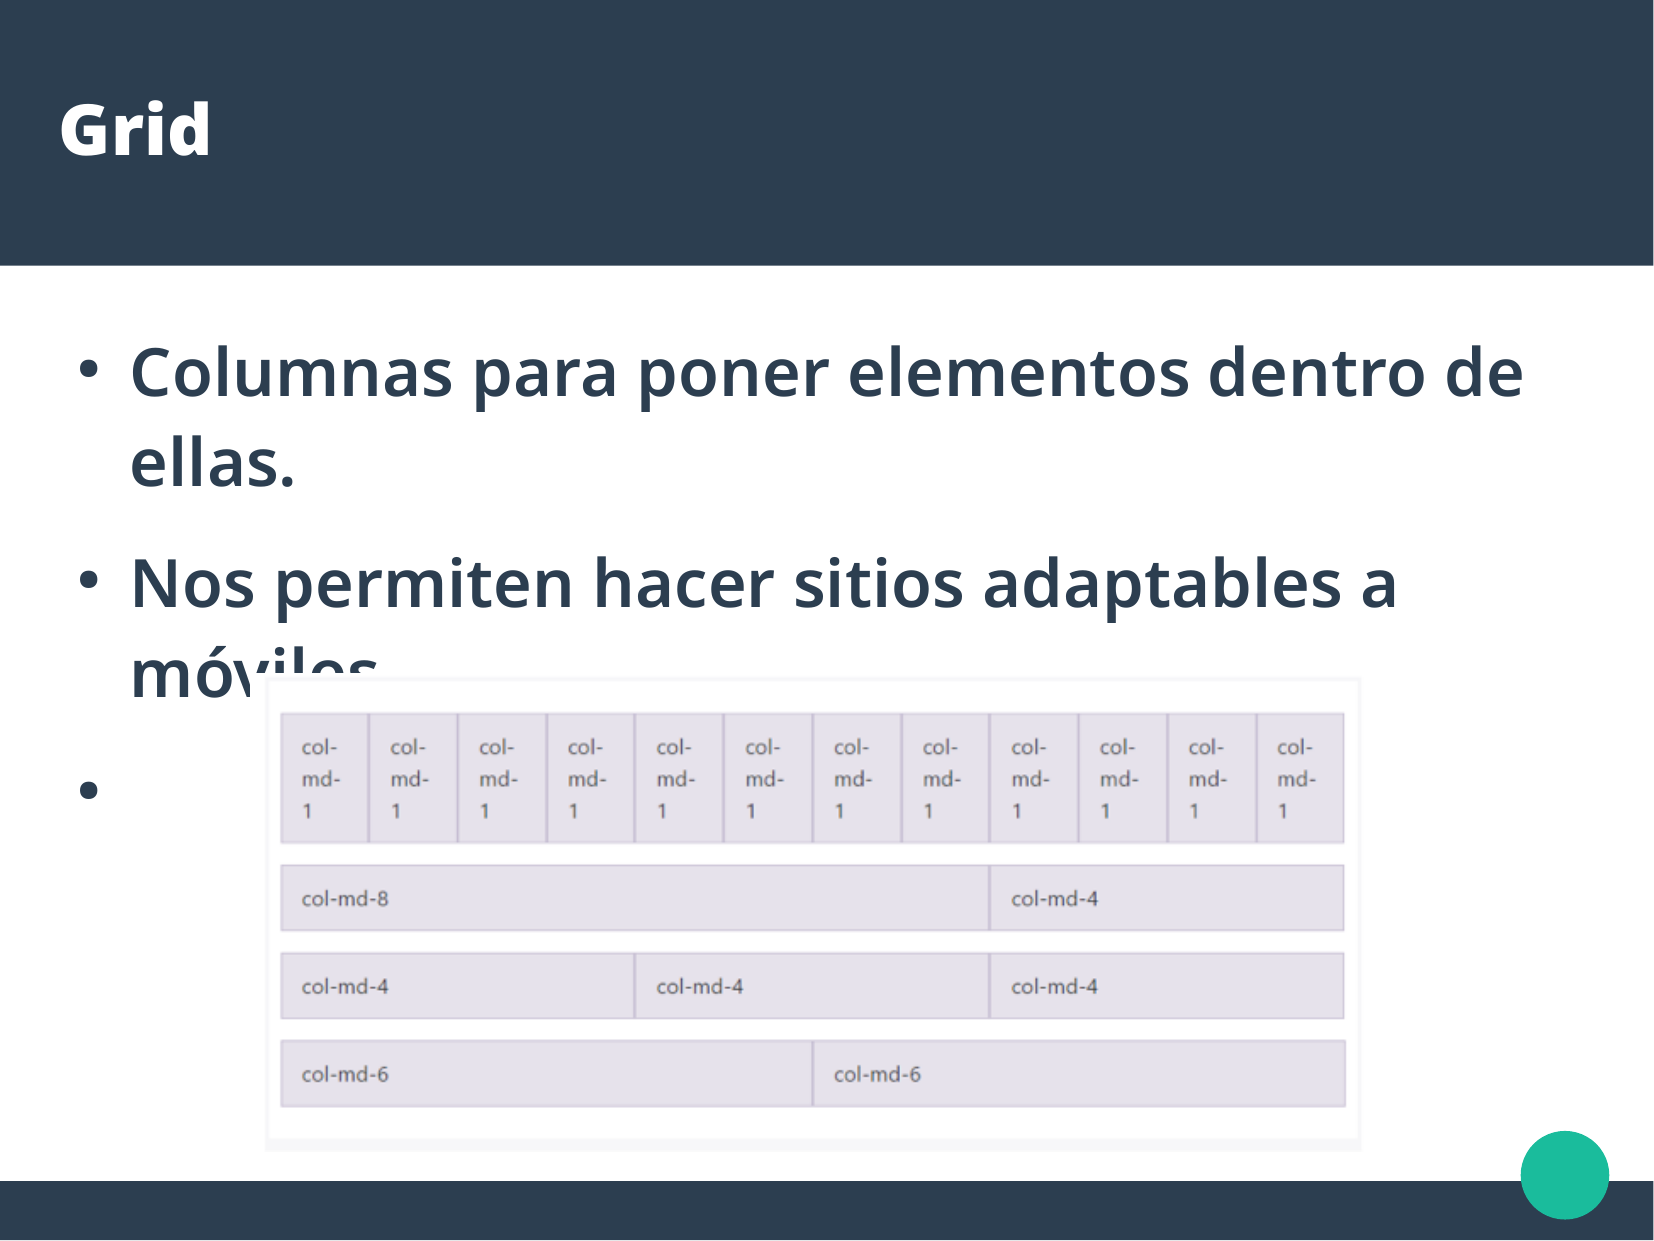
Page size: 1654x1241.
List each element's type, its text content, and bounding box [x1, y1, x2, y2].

title Grid [59, 49, 1595, 207]
list Columnas para poner elementos dentro de ellas. Nos permiten hacer sitios adaptables a móviles. [59, 324, 1595, 1152]
picture [250, 673, 1382, 1152]
